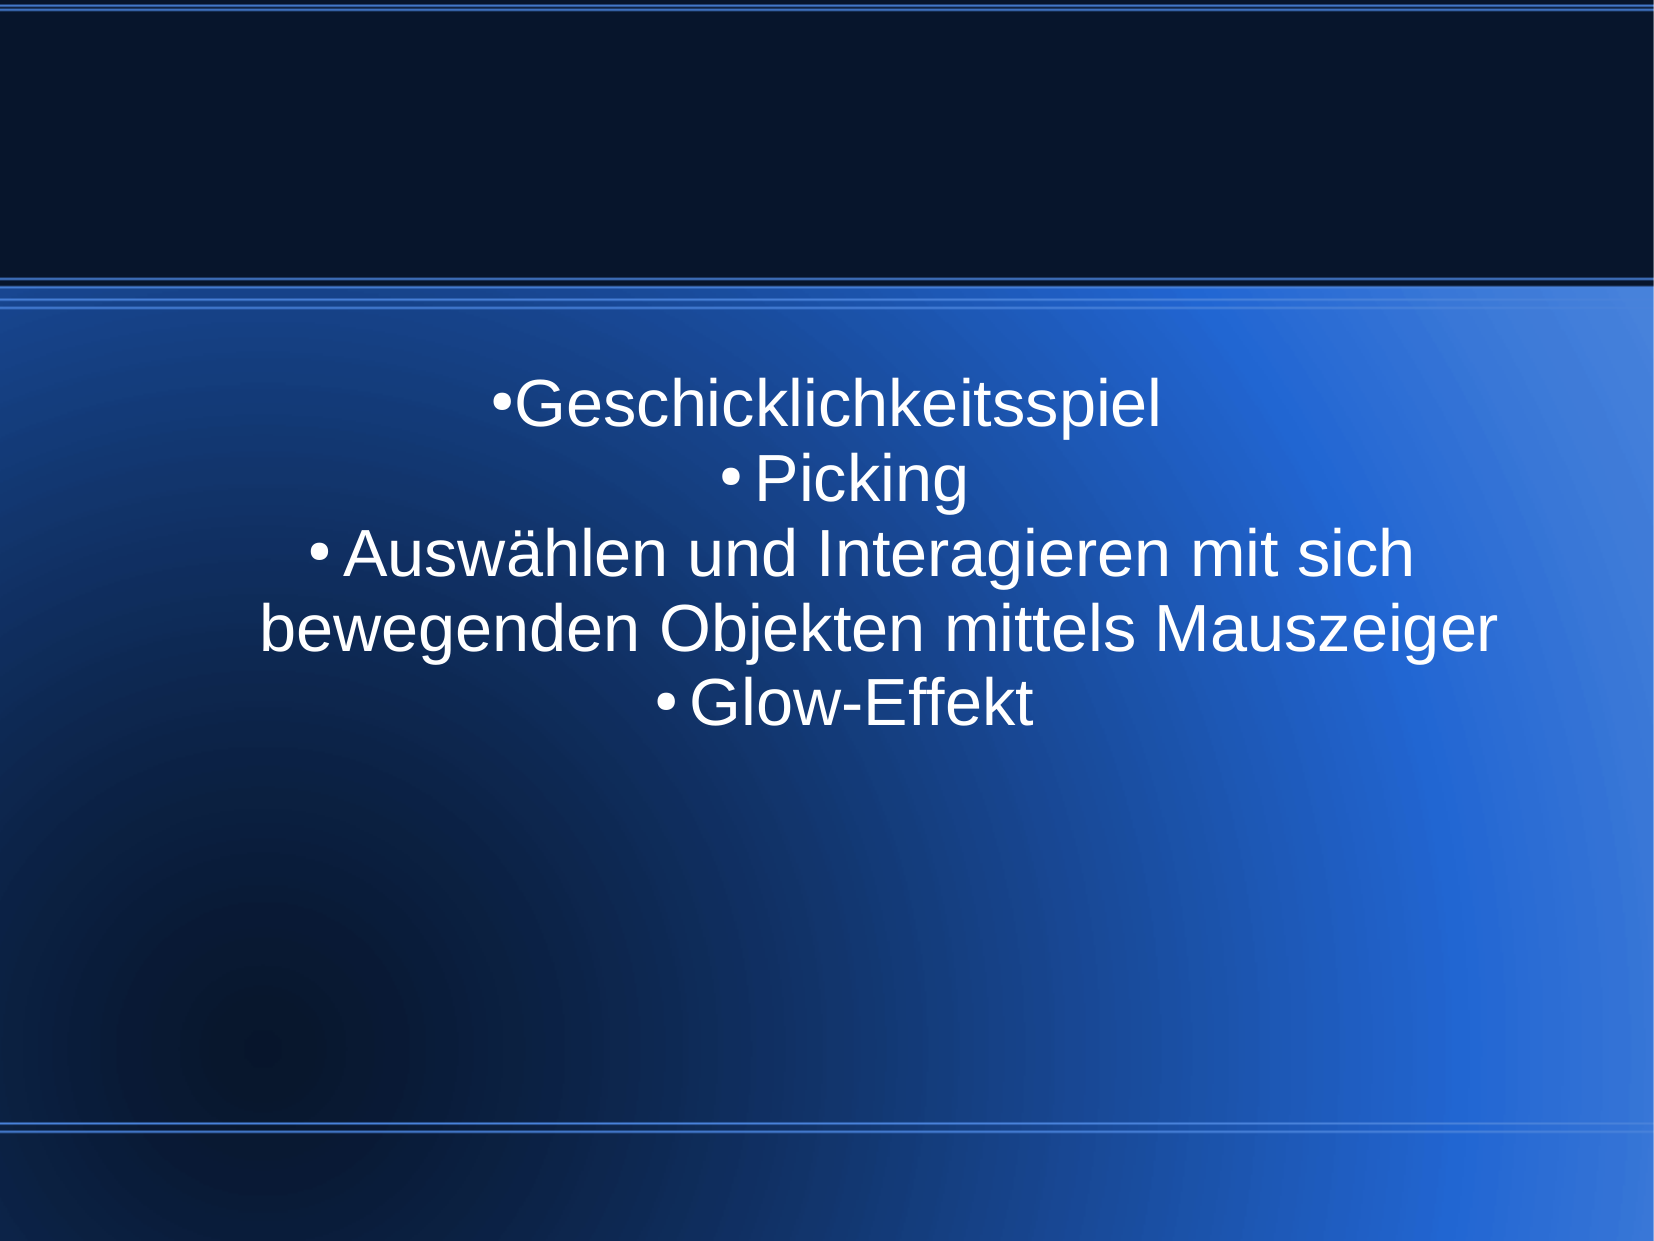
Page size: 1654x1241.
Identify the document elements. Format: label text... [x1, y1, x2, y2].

subtitle Geschicklichkeitsspiel Picking Auswählen und Interagieren mit sich bewegenden Objekten mittels Mauszeiger Glow-Effekt [82, 49, 1571, 1058]
picture [0, 0, 1654, 1241]
